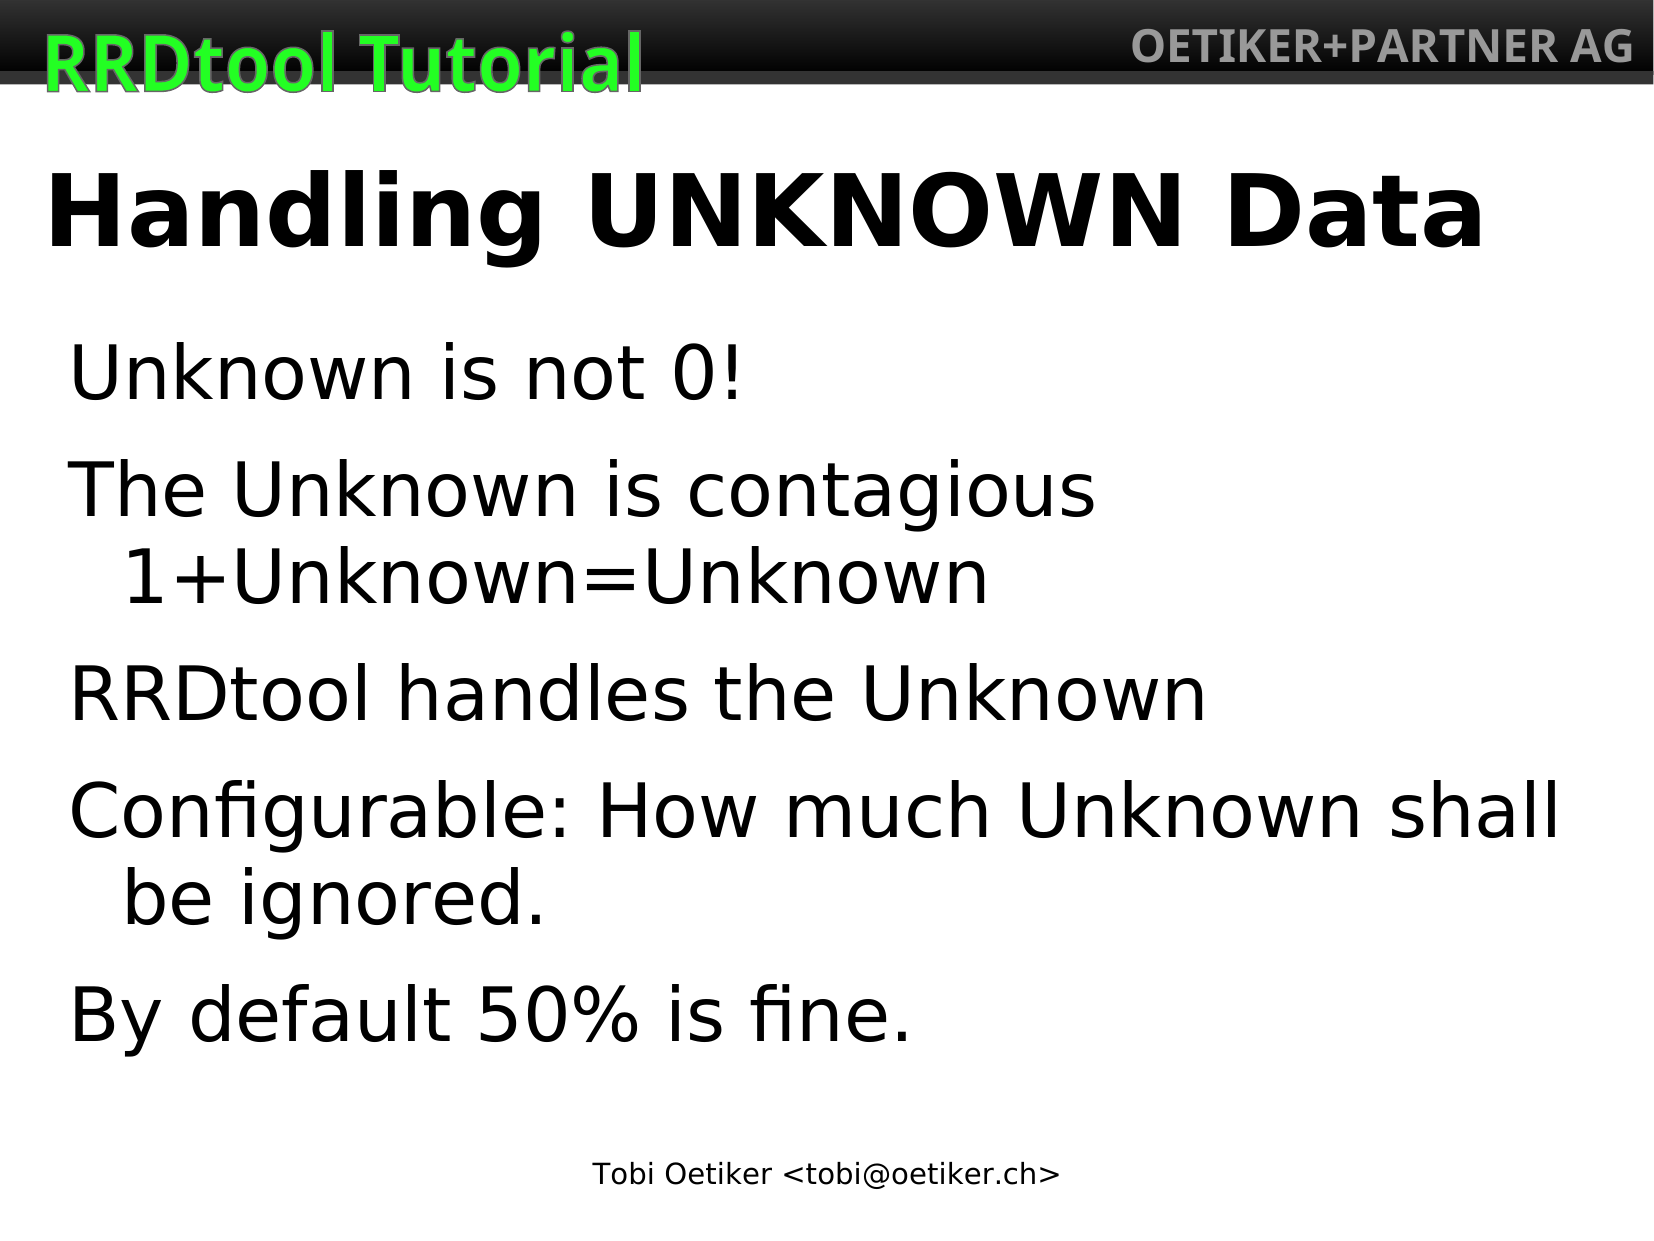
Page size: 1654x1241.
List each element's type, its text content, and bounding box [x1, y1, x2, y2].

list Unknown is not 0! The Unknown is contagious 1+Unknown=Unknown RRDtool handles the Unknown Configurable: How much Unknown shall be ignored. By default 50% is fine. [50, 329, 1571, 1099]
title Handling UNKNOWN Data [43, 137, 1582, 287]
